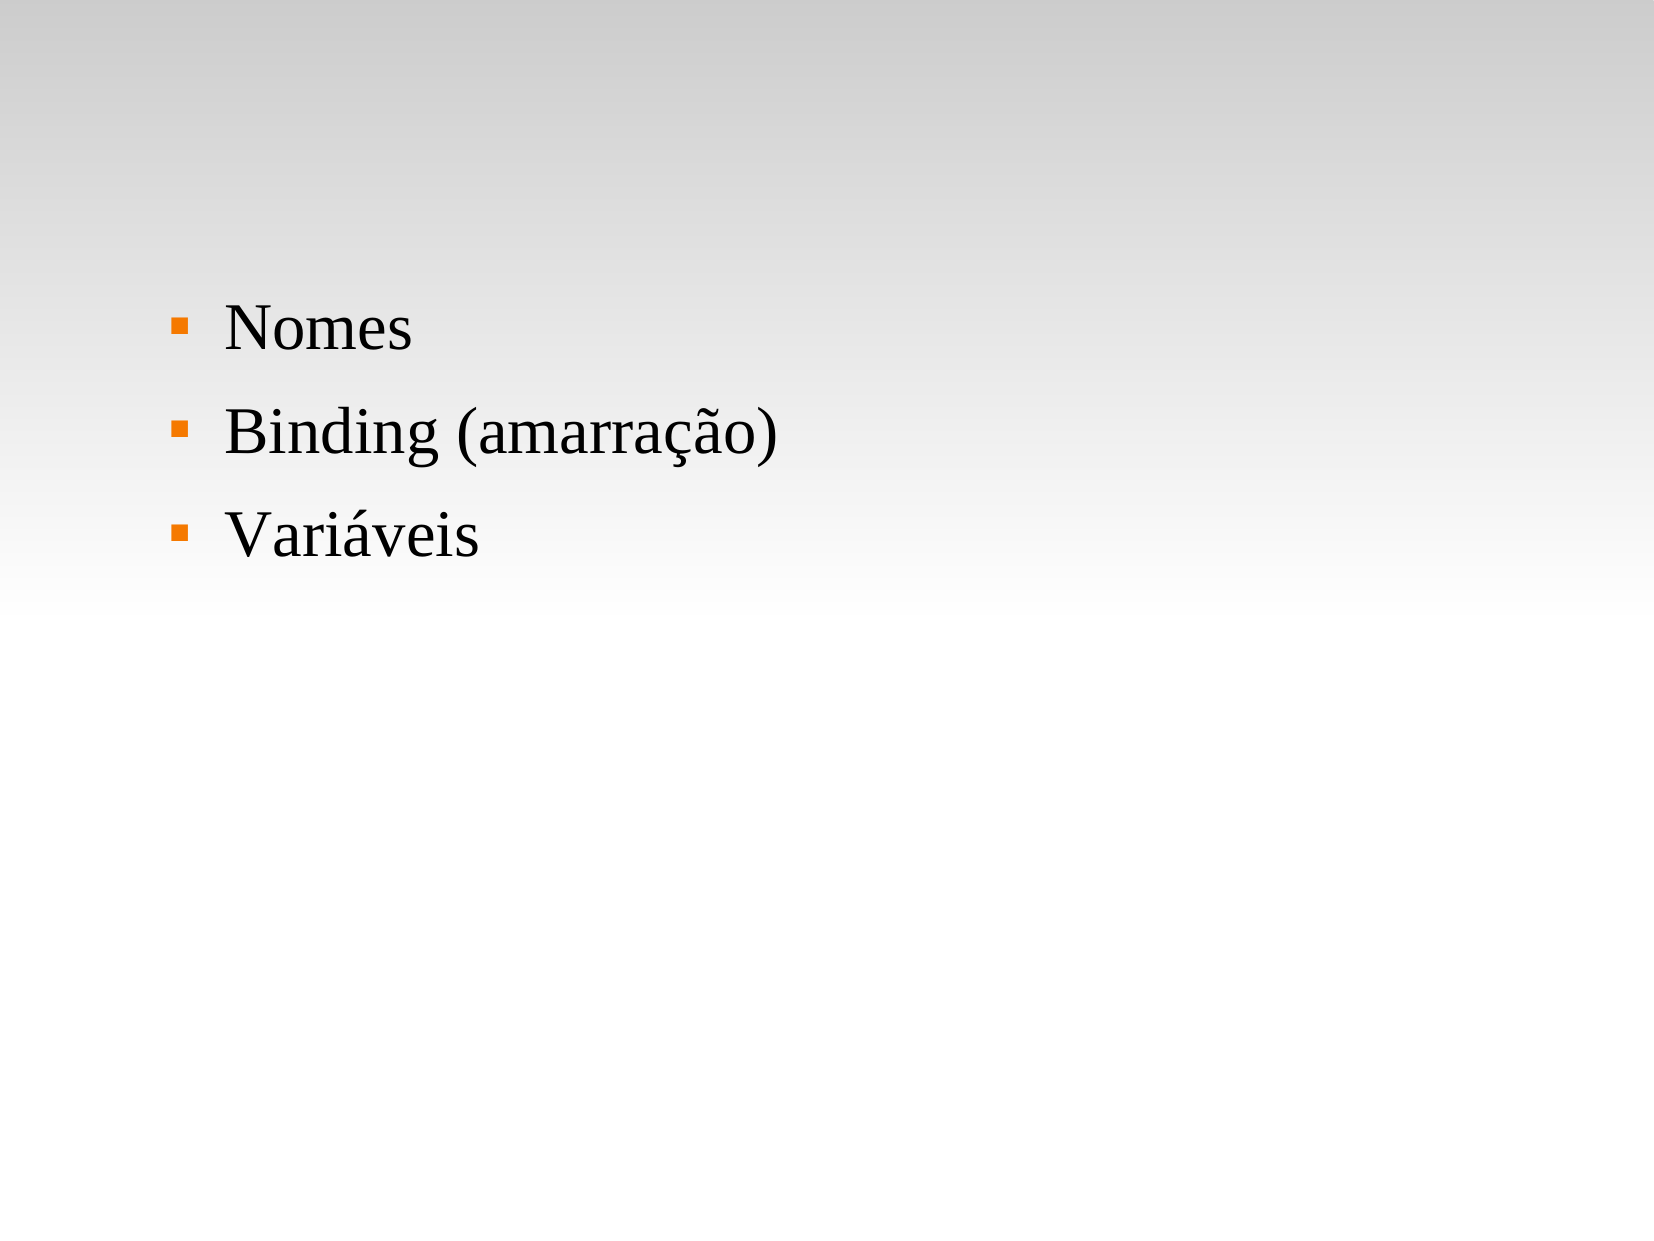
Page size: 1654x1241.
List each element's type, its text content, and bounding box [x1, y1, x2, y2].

list Nomes Binding (amarração) Variáveis [82, 290, 1571, 1109]
